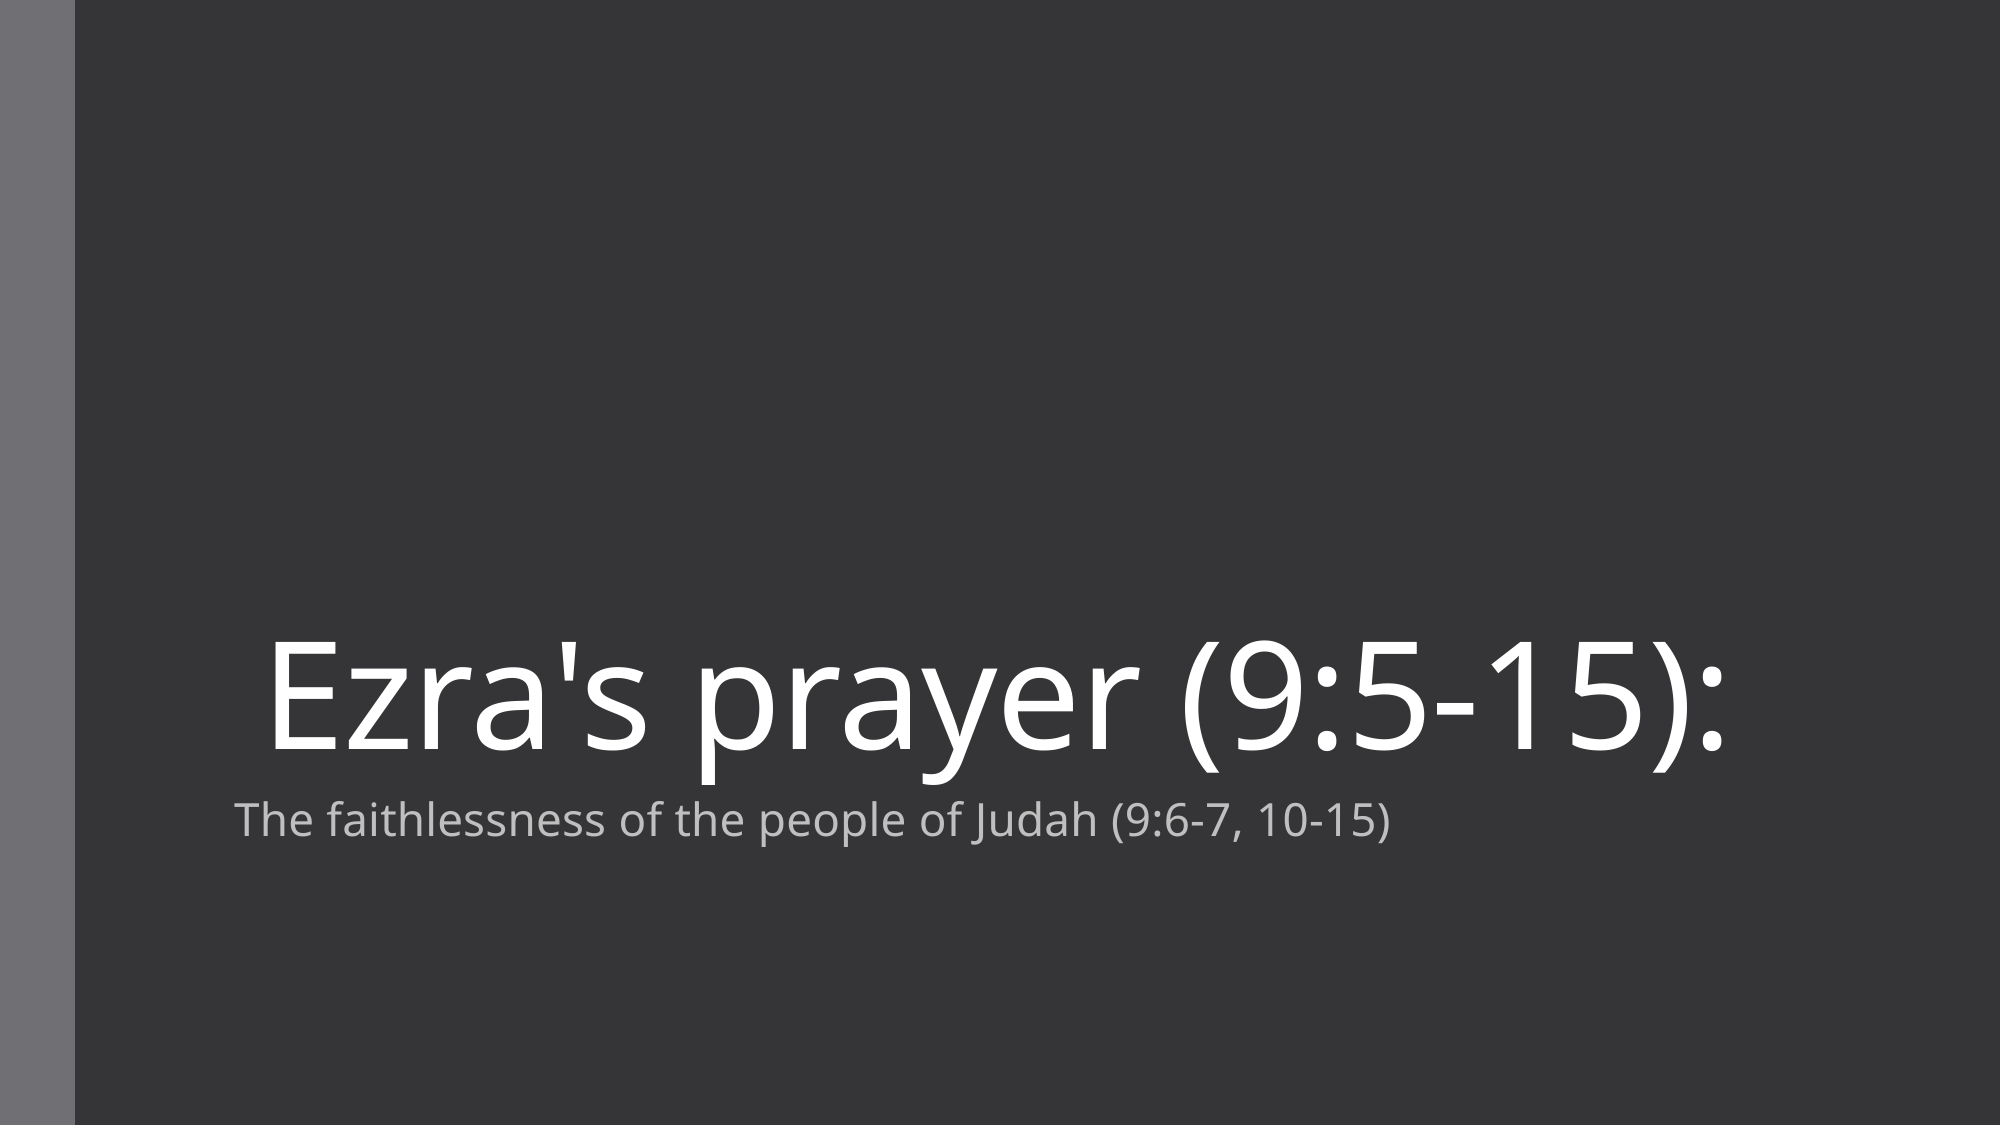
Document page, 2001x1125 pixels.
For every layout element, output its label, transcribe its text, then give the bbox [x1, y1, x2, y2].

title Ezra's prayer (9:5-15): [206, 124, 1752, 787]
subtitle The faithlessness of the people of Judah (9:6-7, 10-15) [206, 787, 1752, 1066]
